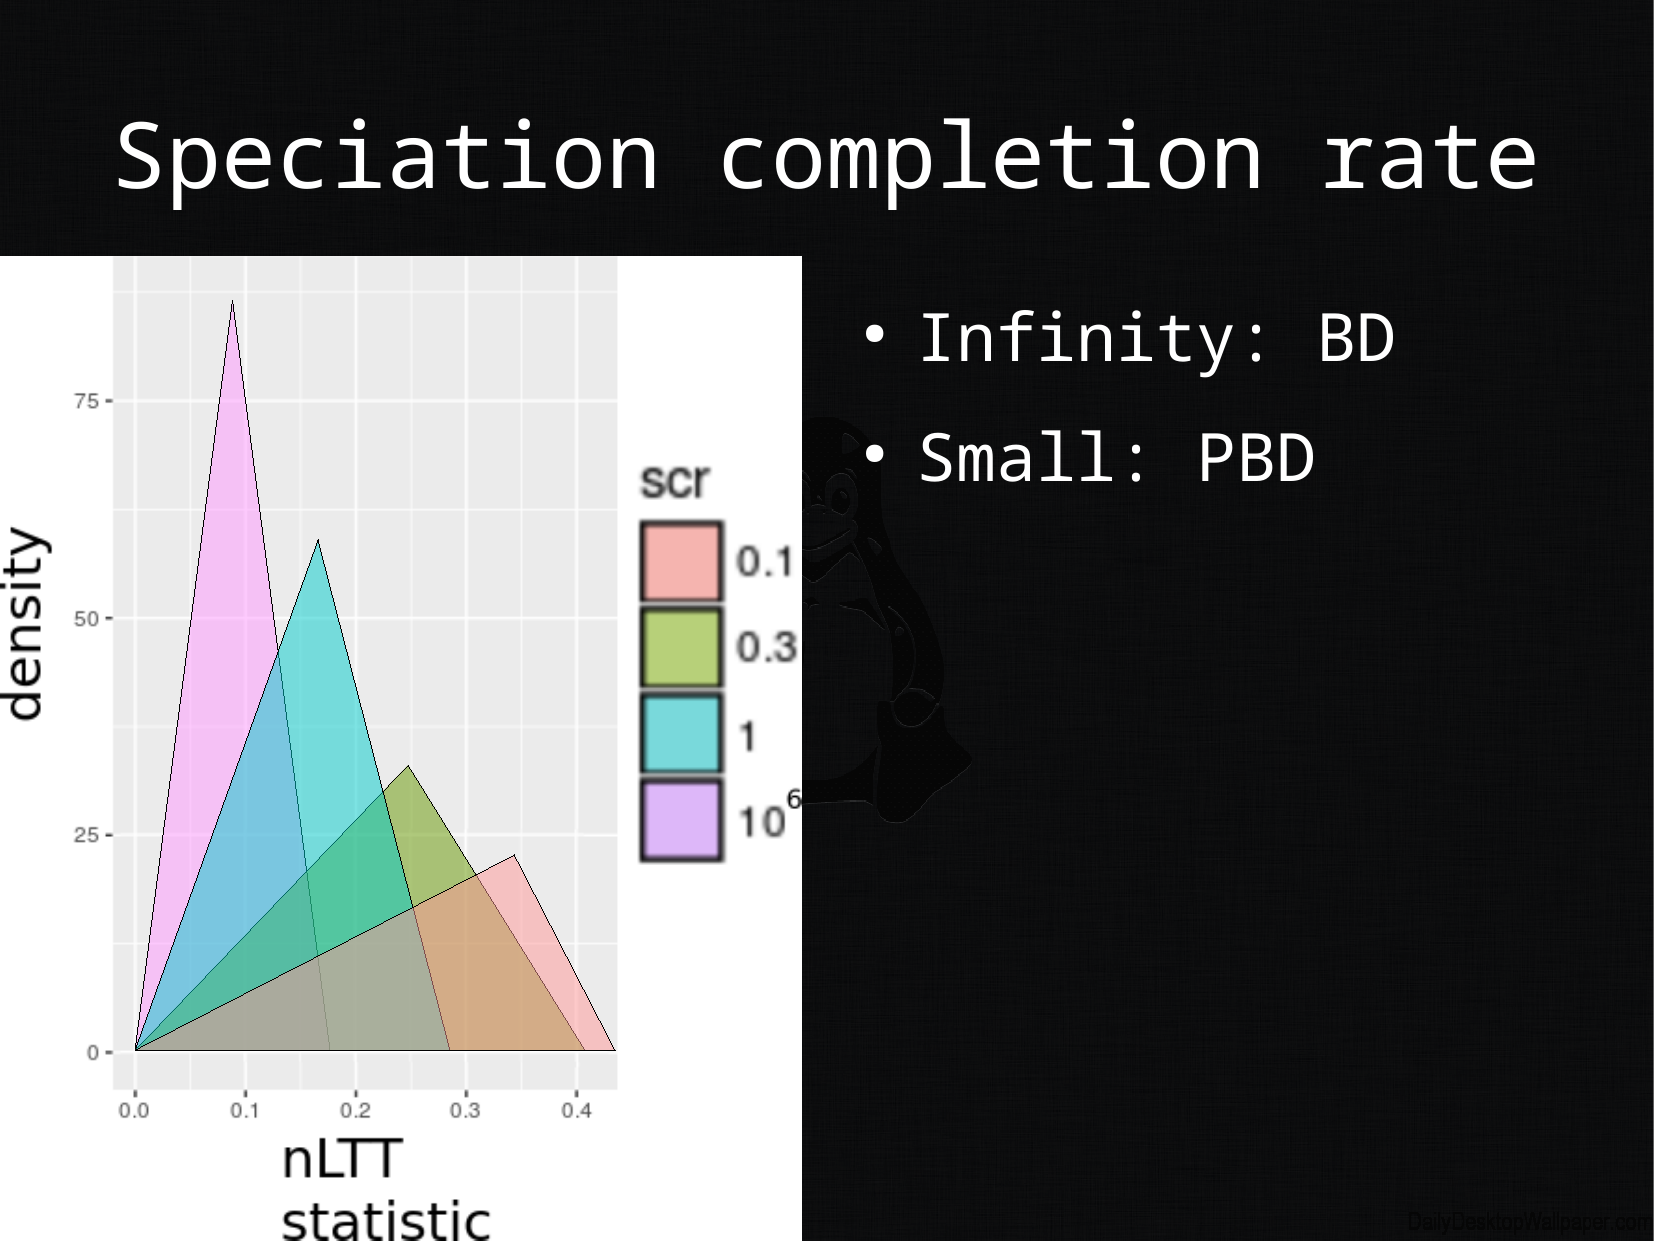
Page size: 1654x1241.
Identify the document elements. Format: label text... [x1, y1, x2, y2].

picture [0, 0, 1654, 1241]
title Speciation completion rate [82, 49, 1571, 257]
list Infinity: BD Small: PBD [845, 290, 1572, 1010]
text_box [135, 300, 616, 1051]
